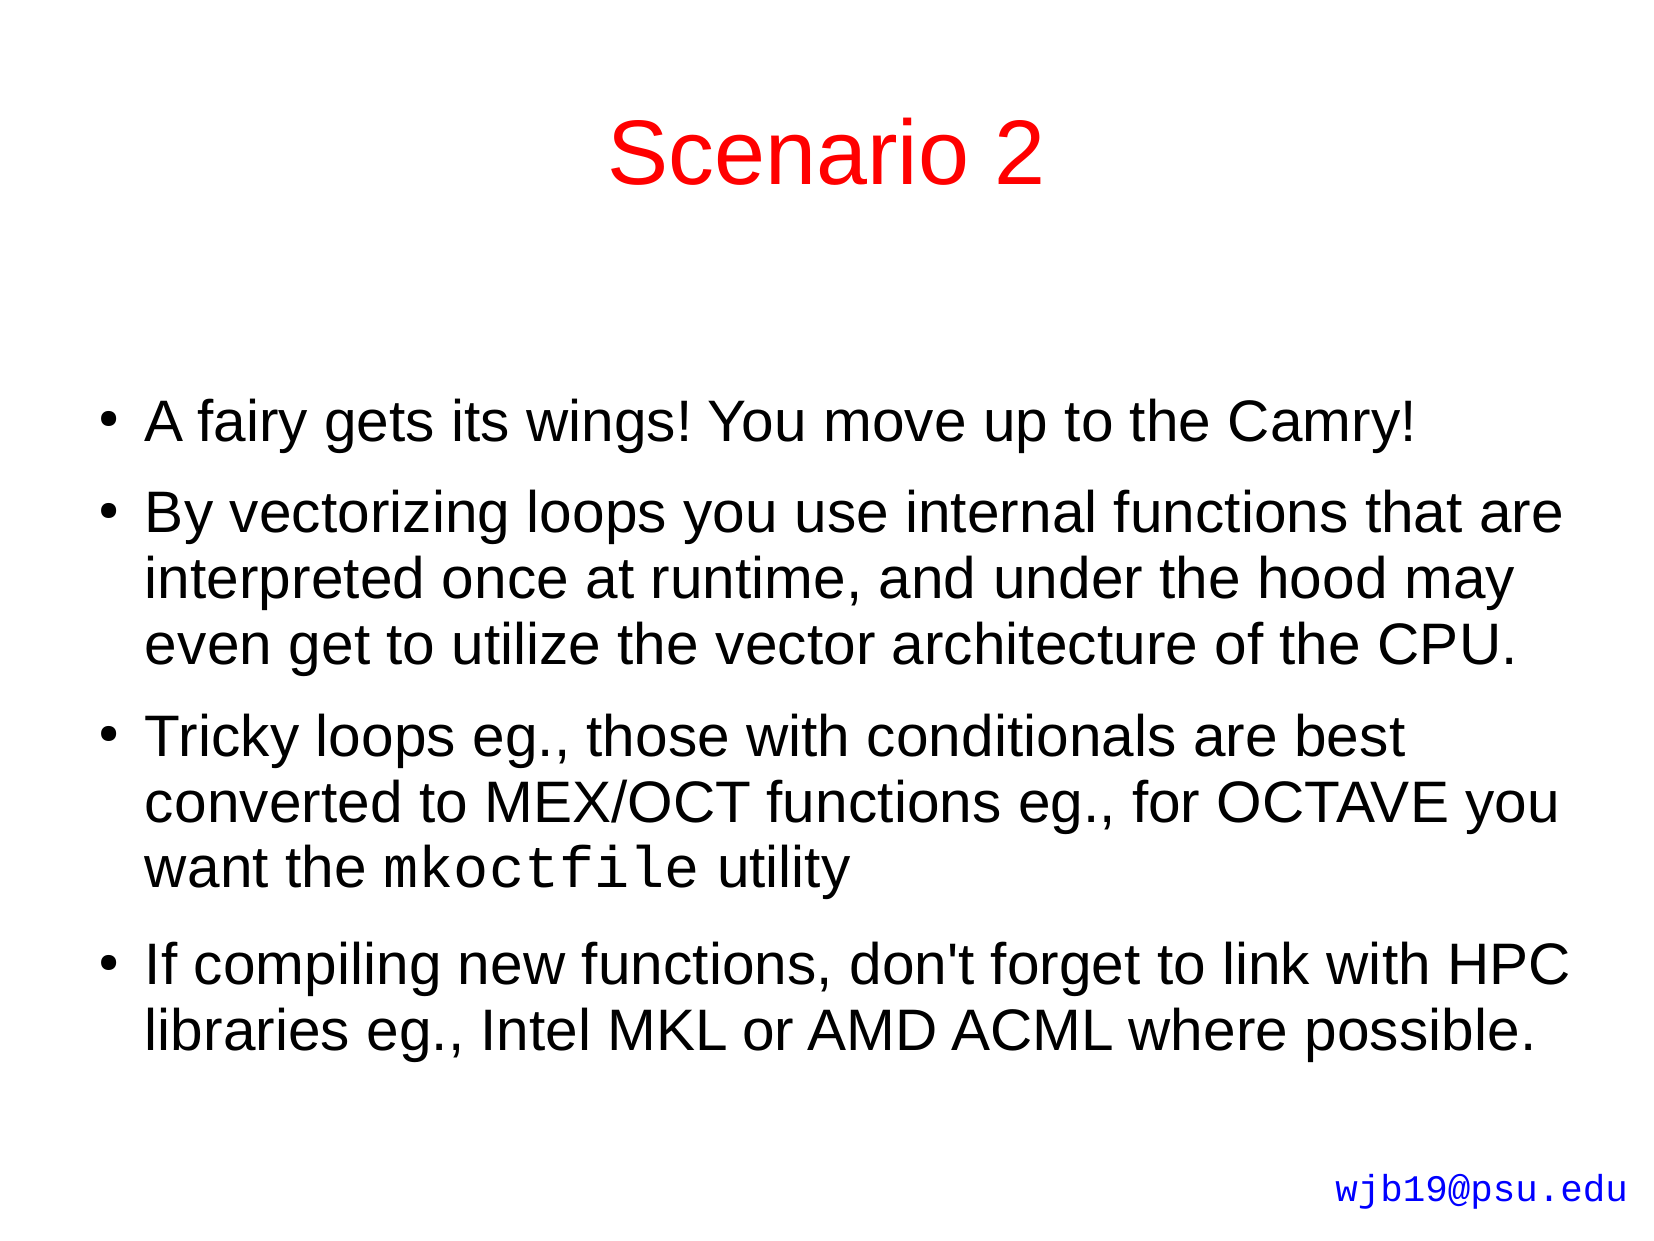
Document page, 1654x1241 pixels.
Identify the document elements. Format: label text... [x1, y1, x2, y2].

text_box wjb19@psu.edu [1320, 1162, 1643, 1220]
title Scenario 2 [82, 49, 1571, 257]
list A fairy gets its wings! You move up to the Camry! By vectorizing loops you use internal functions that are interpreted once at runtime, and under the hood may even get to utilize the vector architecture of the CPU. Tricky loops eg., those with conditionals are best converted to MEX/OCT functions eg., for OCTAVE you want the mkoctfile utility If compiling new functions, don't forget to link with HPC libraries eg., Intel MKL or AMD ACML where possible. [82, 296, 1576, 1111]
